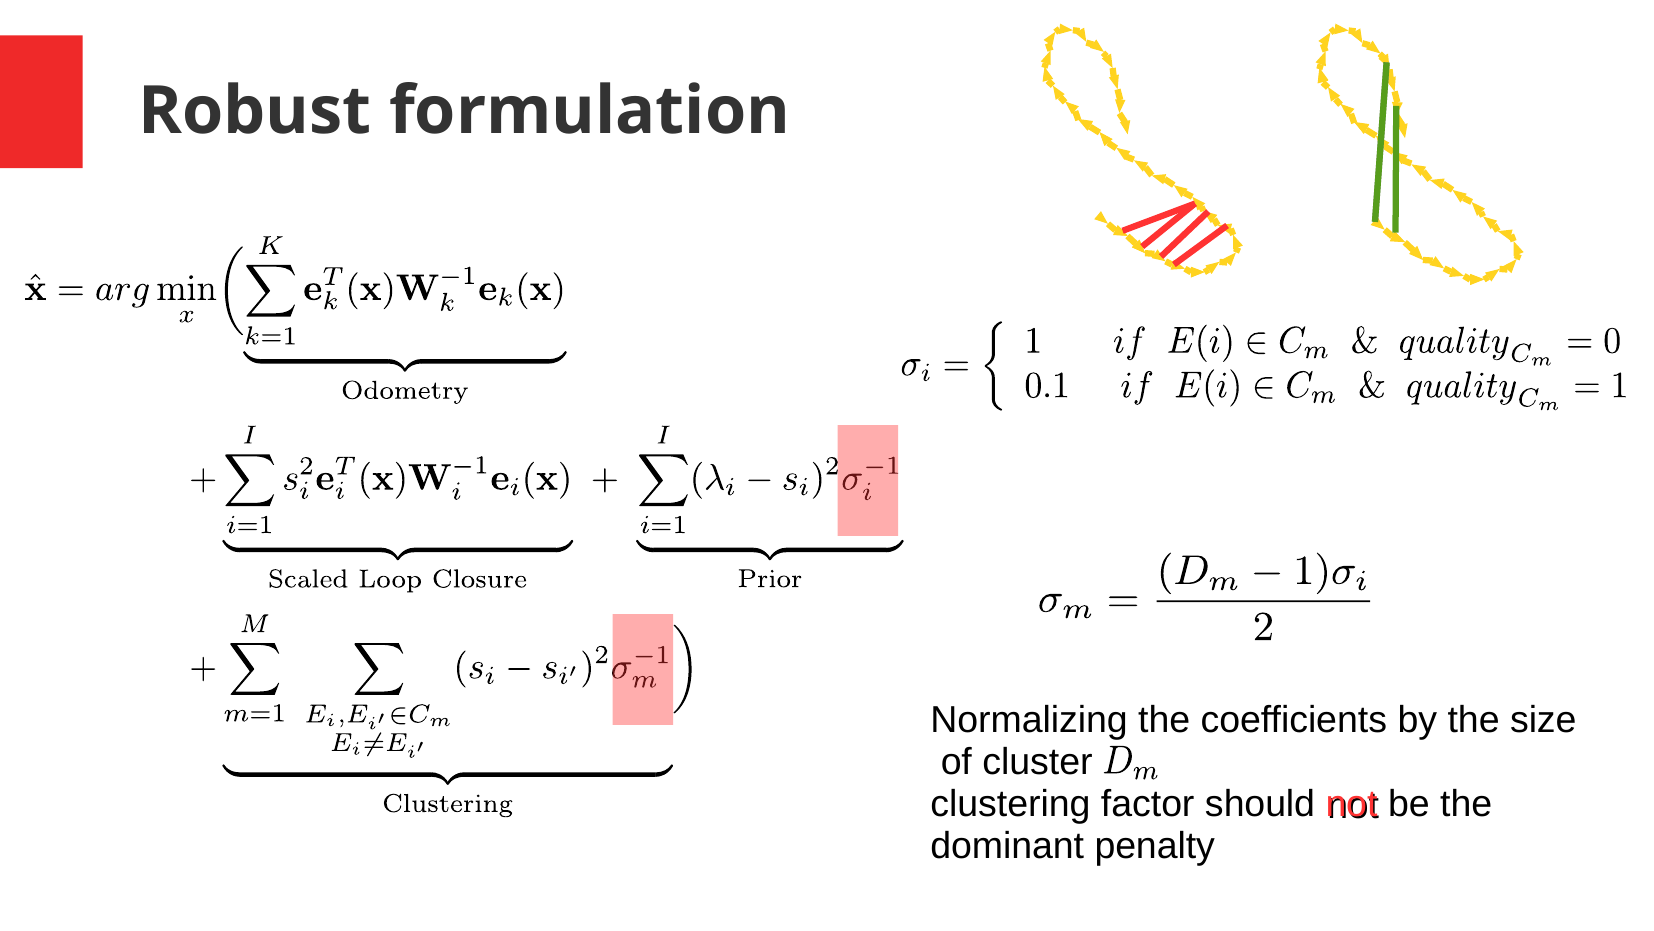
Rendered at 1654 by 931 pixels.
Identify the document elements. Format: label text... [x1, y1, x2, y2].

text_box [1207, 212, 1218, 224]
text_box [1318, 32, 1331, 46]
text_box [1174, 185, 1188, 198]
text_box [1470, 273, 1483, 286]
text_box [1103, 745, 1158, 780]
text_box [1192, 197, 1206, 211]
text_box [1400, 153, 1408, 165]
text_box [1503, 259, 1517, 274]
text_box [1400, 123, 1408, 139]
text_box [1079, 119, 1093, 131]
text_box [1190, 266, 1204, 278]
text_box [1117, 148, 1131, 160]
text_box [1449, 266, 1463, 277]
text_box [1378, 53, 1389, 63]
text_box [1513, 242, 1524, 257]
text_box [1094, 211, 1108, 224]
text_box [1043, 32, 1055, 45]
text_box [1134, 160, 1149, 172]
text_box [1472, 202, 1485, 216]
text_box [1483, 216, 1498, 230]
text_box Normalizing the coefficients by the size of cluster clustering factor should not be the dominant penalty [930, 691, 1654, 875]
text_box [1315, 52, 1326, 67]
text_box [1119, 120, 1131, 135]
text_box [1059, 23, 1072, 35]
text_box [1108, 74, 1119, 89]
text_box [25, 236, 1626, 818]
text_box [1151, 249, 1165, 262]
text_box [1040, 51, 1051, 66]
text_box [1089, 39, 1104, 52]
text_box [1430, 178, 1445, 189]
text_box [1113, 225, 1128, 236]
text_box [1101, 53, 1113, 68]
text_box [1366, 40, 1380, 54]
text_box [1352, 28, 1363, 43]
text_box [1485, 269, 1499, 282]
text_box [1389, 233, 1405, 243]
text_box [1065, 102, 1079, 115]
text_box [1453, 190, 1467, 203]
text_box [1039, 552, 1371, 641]
text_box [1053, 86, 1065, 100]
text_box [1328, 87, 1341, 102]
text_box [1409, 245, 1423, 260]
text_box [1042, 68, 1054, 82]
text_box [1223, 252, 1236, 266]
text_box Robust formulation [123, 59, 806, 154]
text_box [1429, 256, 1444, 269]
text_box [1341, 104, 1355, 117]
text_box [1152, 174, 1167, 185]
text_box [1334, 23, 1348, 35]
text_box [1355, 122, 1370, 134]
text_box [1389, 76, 1396, 91]
text_box [1498, 229, 1513, 240]
text_box [1370, 219, 1385, 230]
text_box [1317, 70, 1329, 84]
text_box [1131, 239, 1145, 253]
text_box [1170, 264, 1185, 270]
text_box [1205, 261, 1219, 274]
text_box [1115, 99, 1126, 112]
text_box [1411, 164, 1427, 177]
text_box [1233, 235, 1243, 249]
text_box [1100, 132, 1113, 146]
text_box [1076, 27, 1087, 42]
text_box [1391, 101, 1403, 109]
